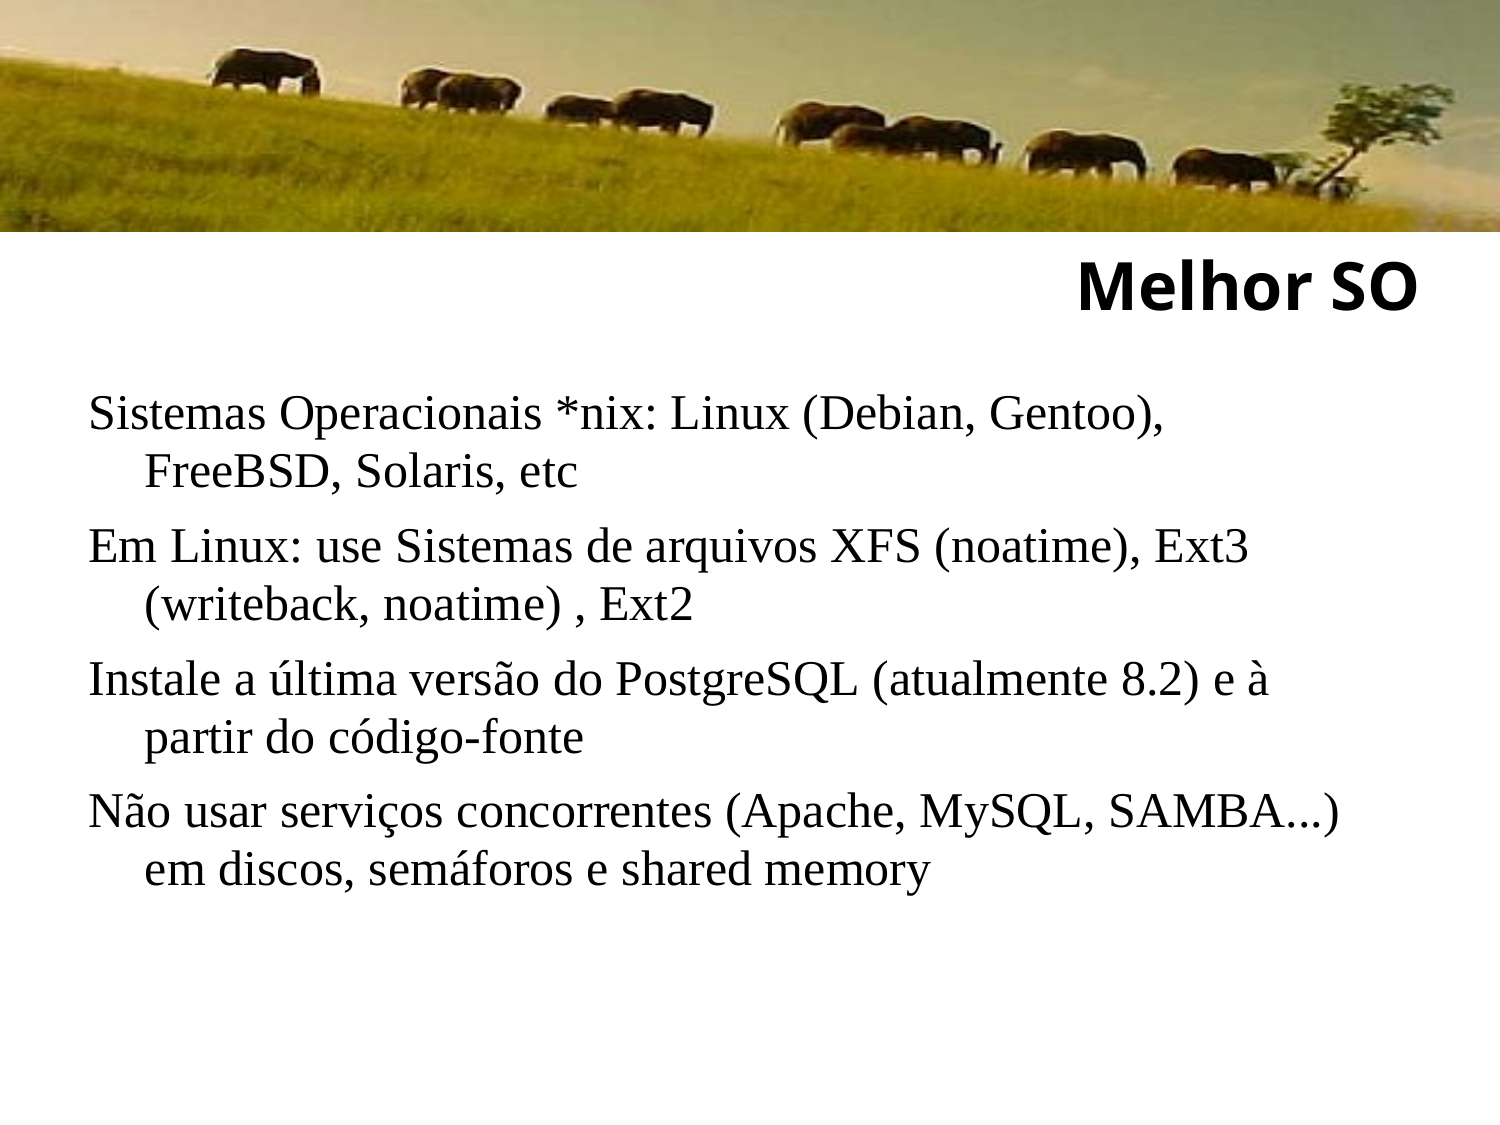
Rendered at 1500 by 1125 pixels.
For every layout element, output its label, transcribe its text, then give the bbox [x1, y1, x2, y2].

list Sistemas Operacionais *nix: Linux (Debian, Gentoo), FreeBSD, Solaris, etc Em Linux: use Sistemas de arquivos XFS (noatime), Ext3 (writeback, noatime) , Ext2 Instale a última versão do PostgreSQL (atualmente 8.2) e à partir do código-fonte Não usar serviços concorrentes (Apache, MySQL, SAMBA...) em discos, semáforos e shared memory [88, 382, 1364, 1034]
text_box Melhor SO [472, 232, 1436, 329]
picture [0, 0, 1500, 232]
